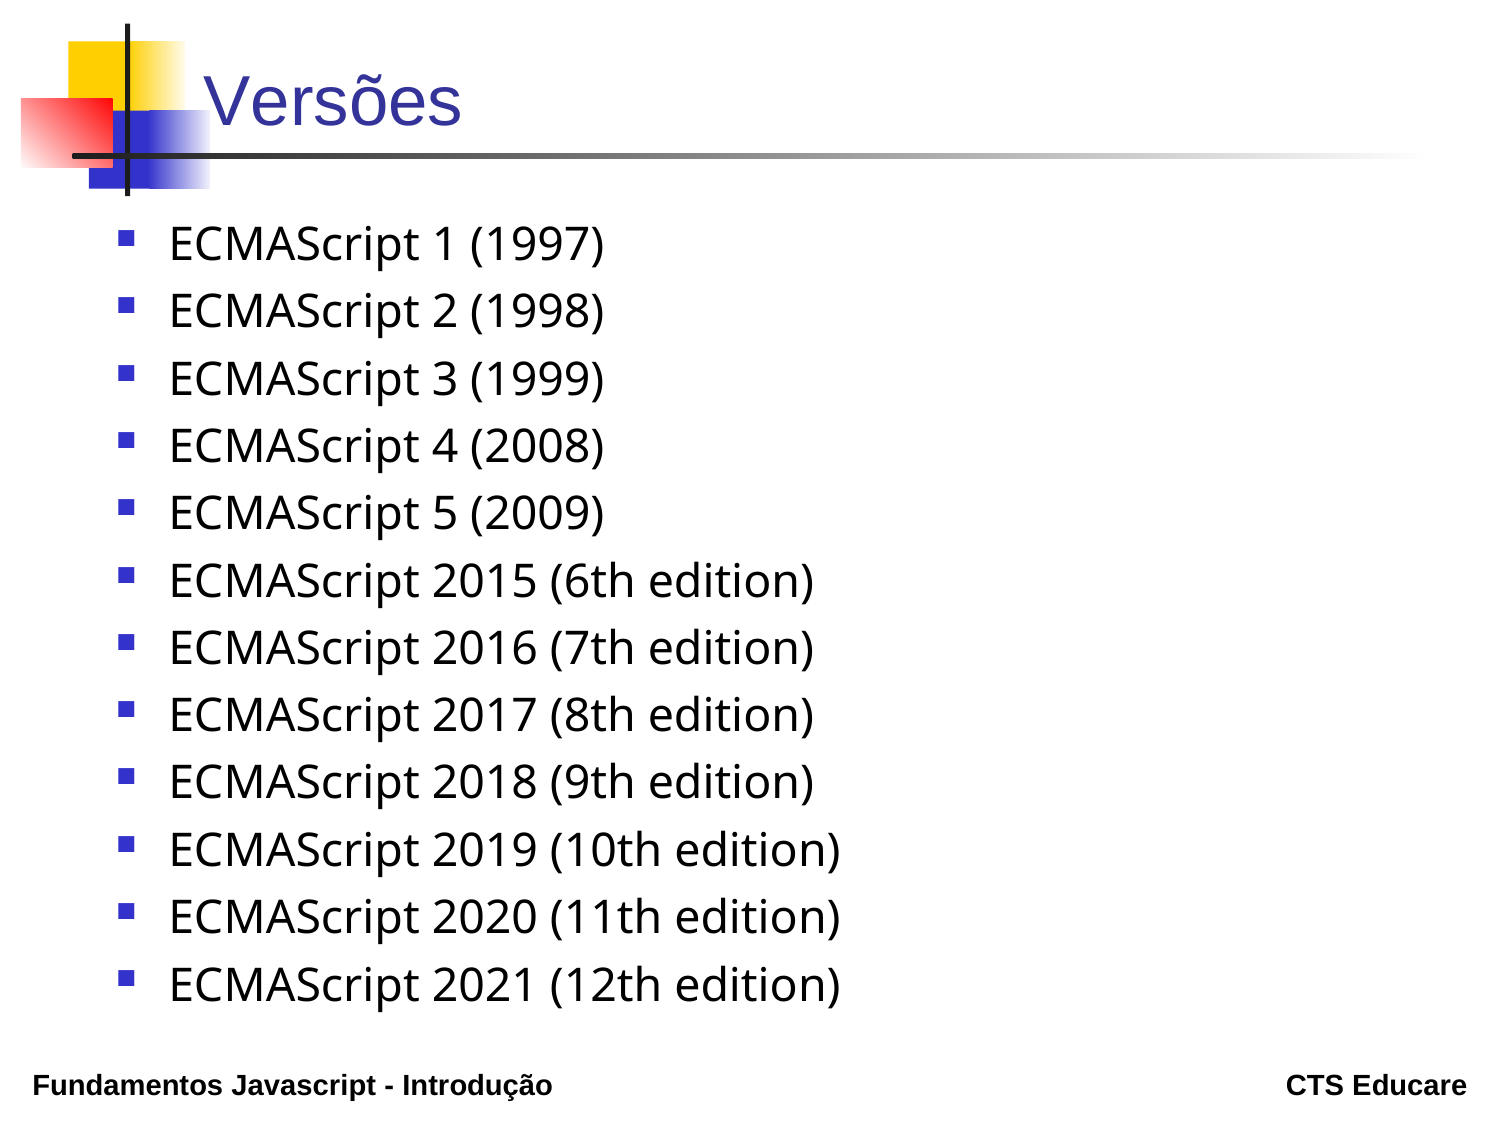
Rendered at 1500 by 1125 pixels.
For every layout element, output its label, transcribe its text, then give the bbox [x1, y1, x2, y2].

title Versões [188, 46, 1468, 149]
list ECMAScript 1 (1997) ECMAScript 2 (1998) ECMAScript 3 (1999) ECMAScript 4 (2008) ECMAScript 5 (2009) ECMAScript 2015 (6th edition) ECMAScript 2016 (7th edition) ECMAScript 2017 (8th edition) ECMAScript 2018 (9th edition) ECMAScript 2019 (10th edition) ECMAScript 2020 (11th edition) ECMAScript 2021 (12th edition) [100, 206, 1396, 1024]
